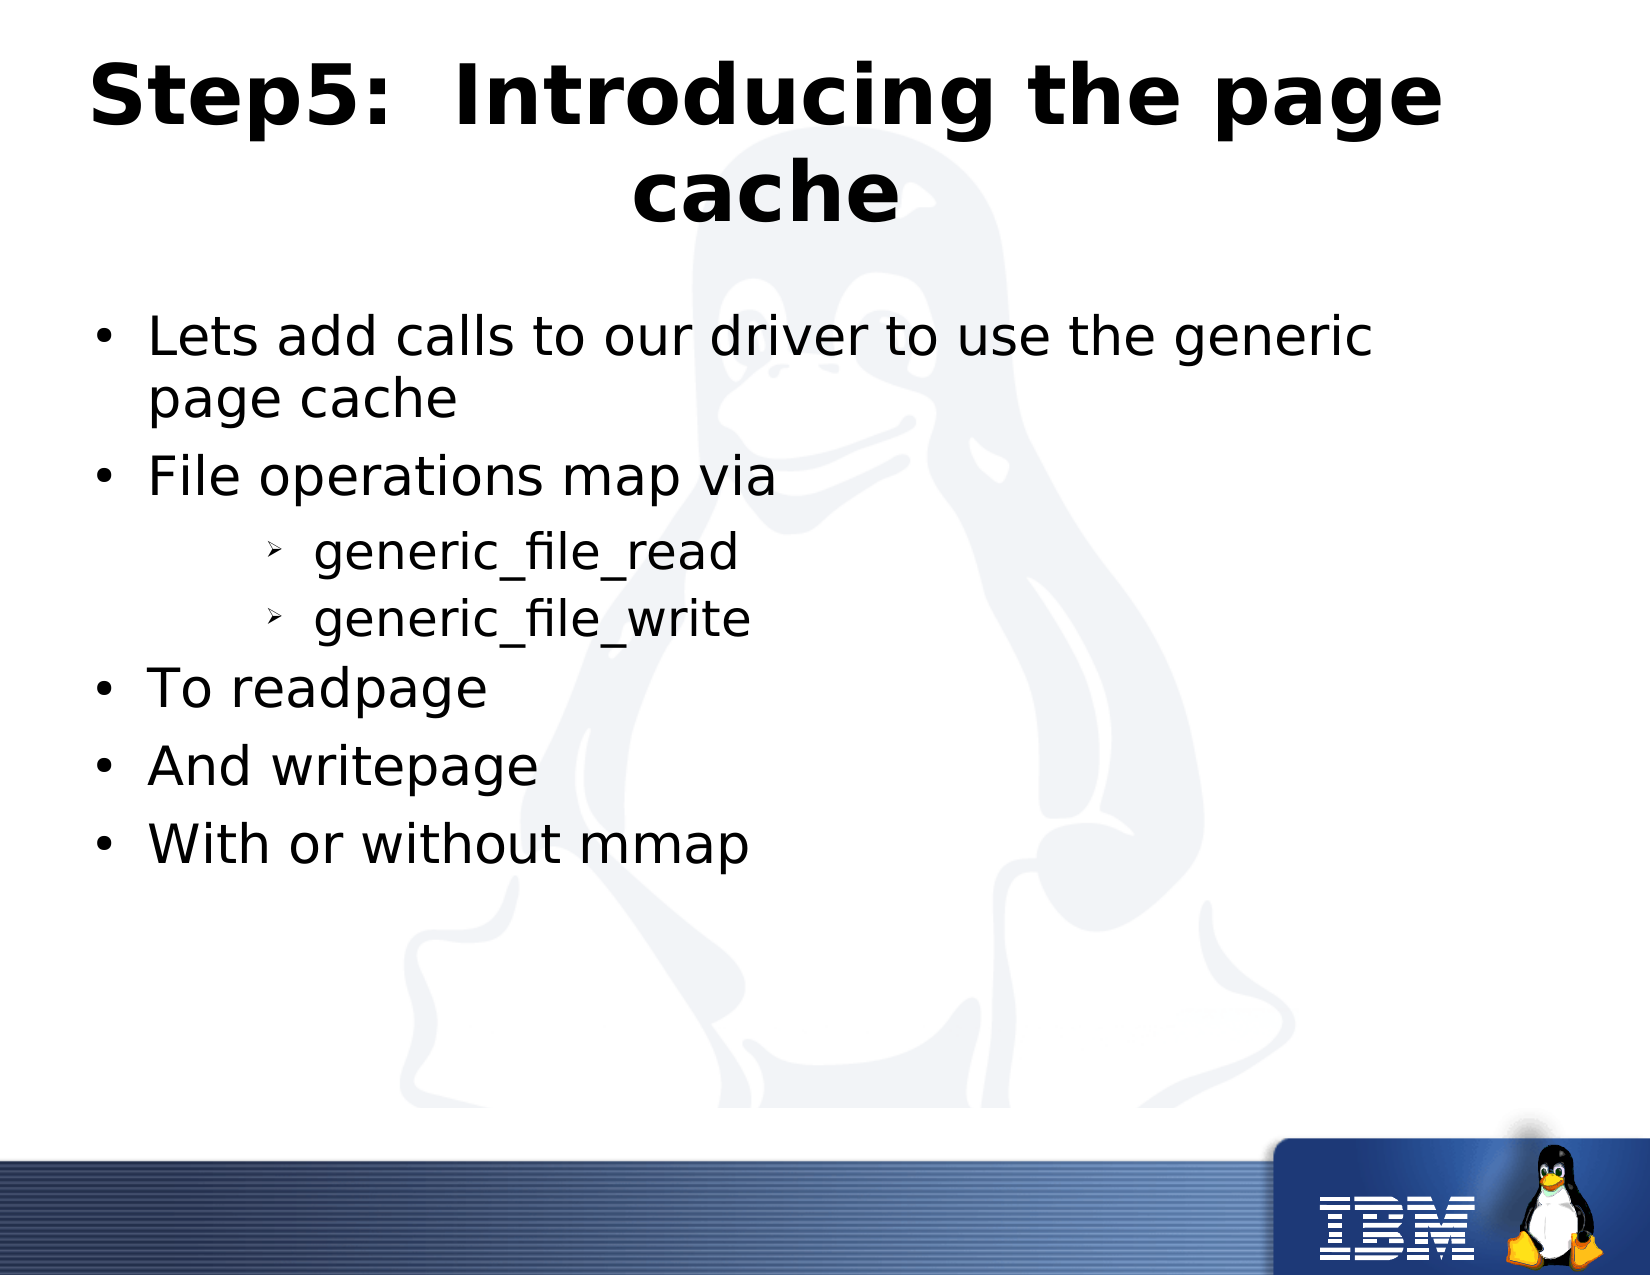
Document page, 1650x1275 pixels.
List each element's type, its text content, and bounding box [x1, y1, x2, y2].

title Step5: Introducing the page cache [76, 46, 1457, 241]
list Lets add calls to our driver to use the generic page cache File operations map via generic_file_read generic_file_write To readpage And writepage With or without mmap [76, 305, 1457, 1032]
